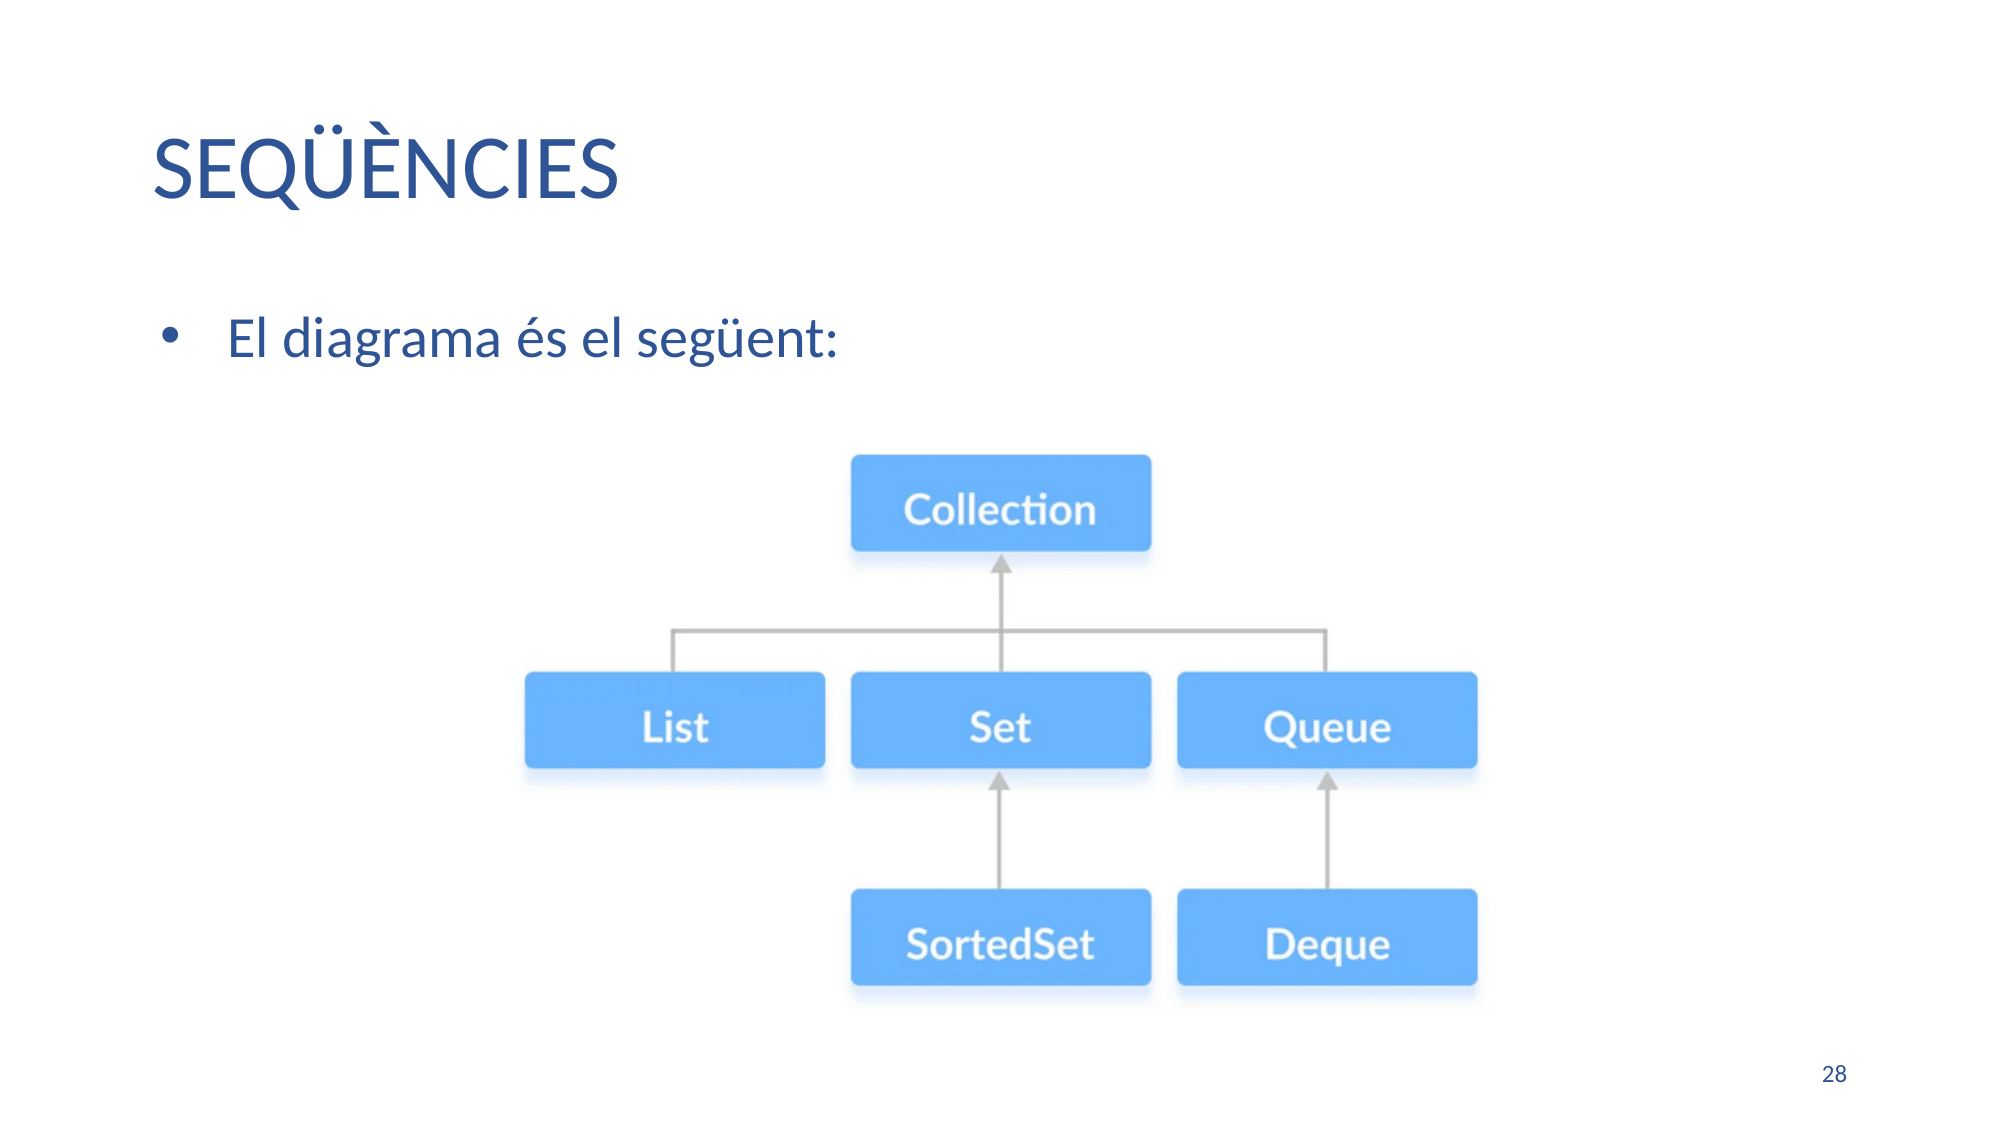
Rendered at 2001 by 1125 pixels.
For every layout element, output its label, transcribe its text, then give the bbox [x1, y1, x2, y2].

list El diagrama és el següent: [137, 299, 1863, 1014]
title SEQÜÈNCIES [137, 59, 1863, 278]
picture [494, 430, 1506, 1014]
slide_number <number> [1412, 1042, 1863, 1103]
